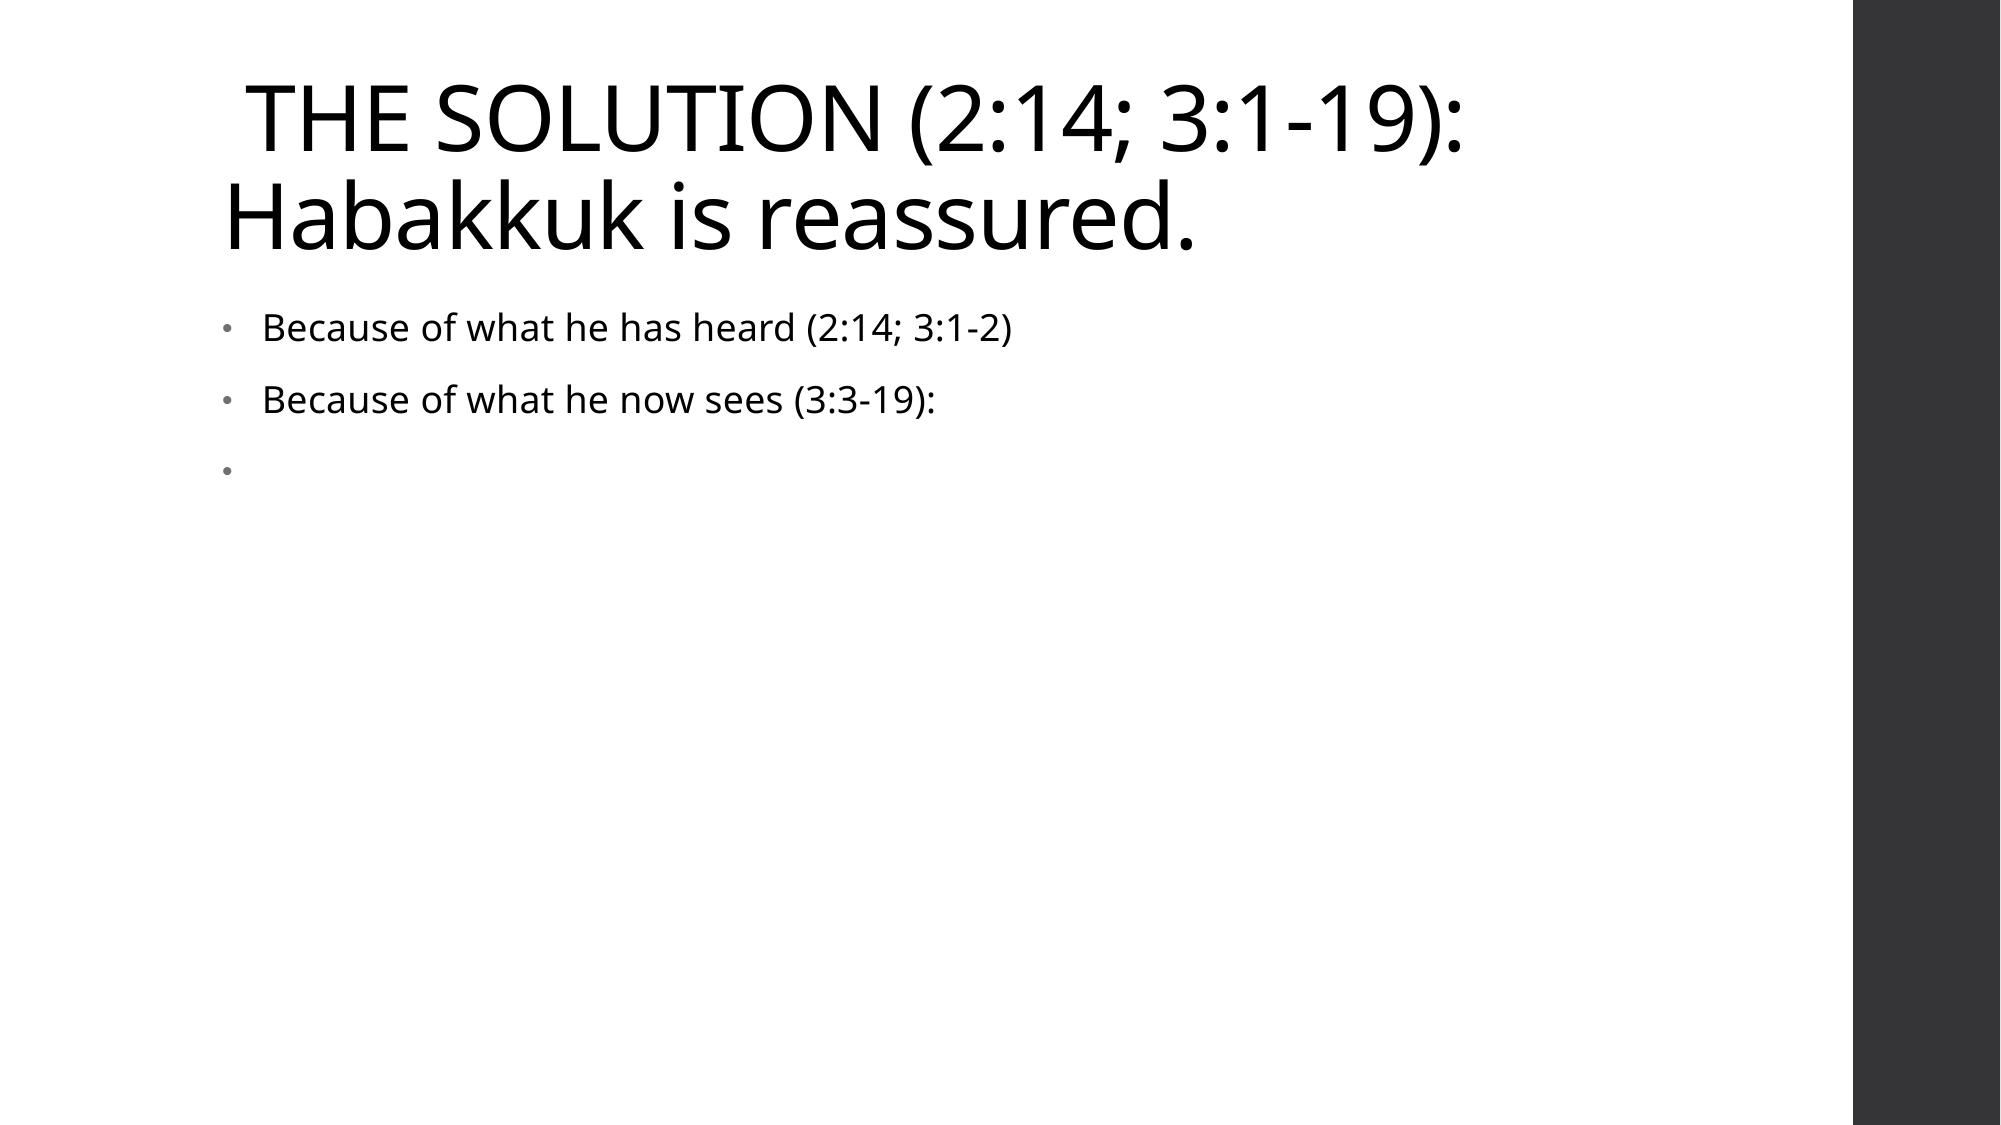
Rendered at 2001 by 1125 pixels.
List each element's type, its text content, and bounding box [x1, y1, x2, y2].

list Because of what he has heard (2:14; 3:1-2) Because of what he now sees (3:3-19): [206, 299, 1617, 1014]
title THE SOLUTION (2:14; 3:1-19): Habakkuk is reassured. [206, 60, 1797, 278]
